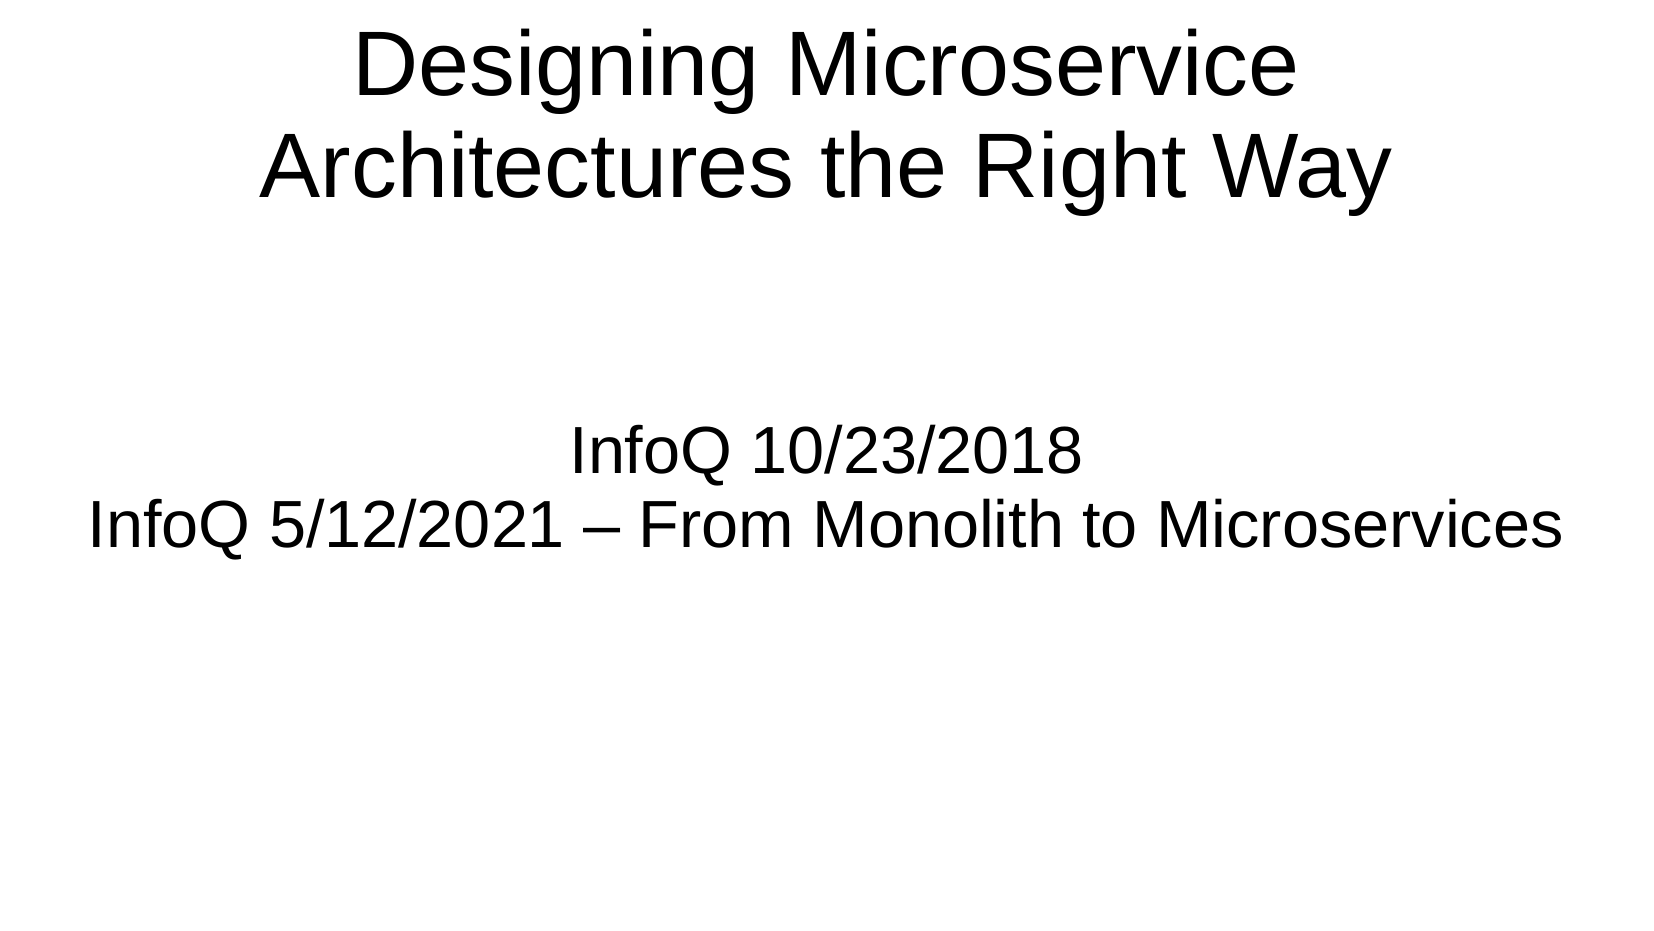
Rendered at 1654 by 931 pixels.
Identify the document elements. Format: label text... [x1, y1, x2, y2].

subtitle InfoQ 10/23/2018 InfoQ 5/12/2021 – From Monolith to Microservices [82, 217, 1571, 758]
title Designing Microservice Architectures the Right Way [82, 12, 1571, 217]
